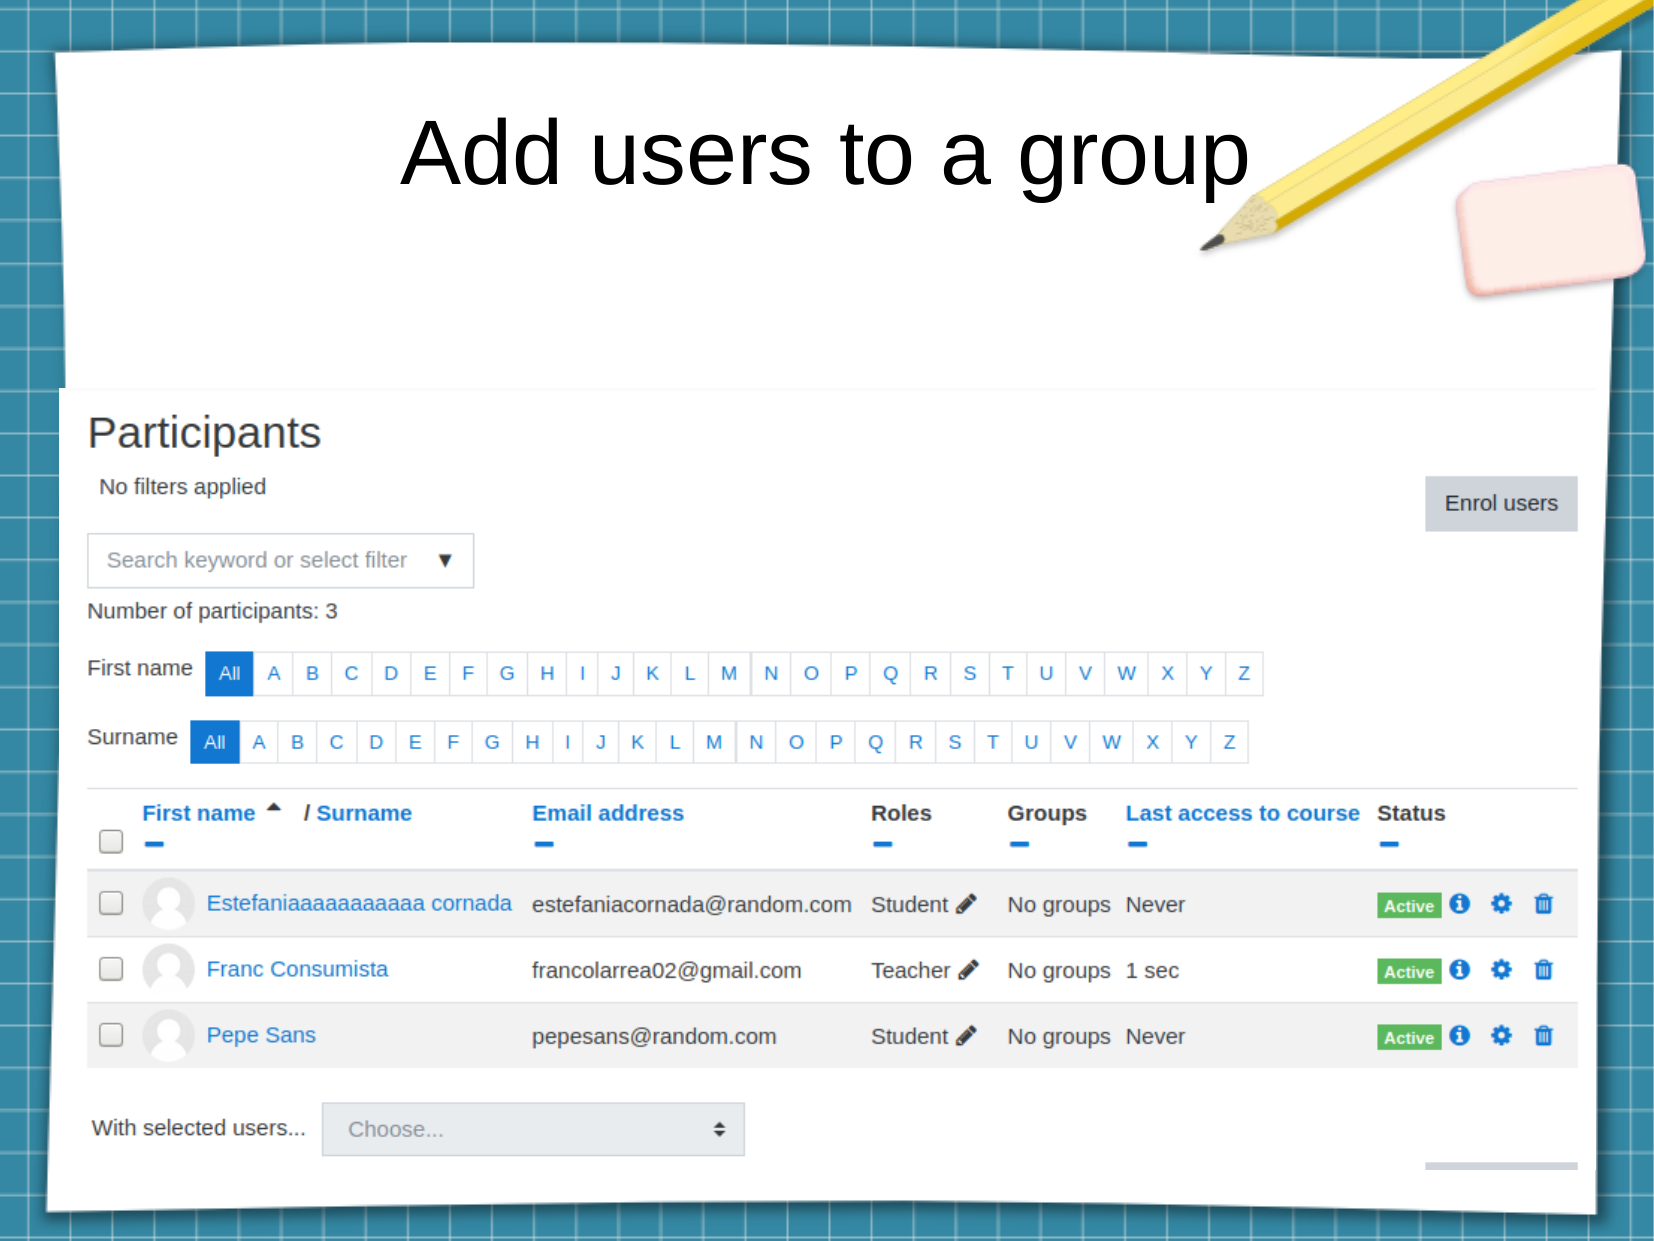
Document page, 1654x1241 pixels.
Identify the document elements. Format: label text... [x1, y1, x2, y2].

title Add users to a group [82, 49, 1571, 257]
picture [0, 0, 1654, 1241]
